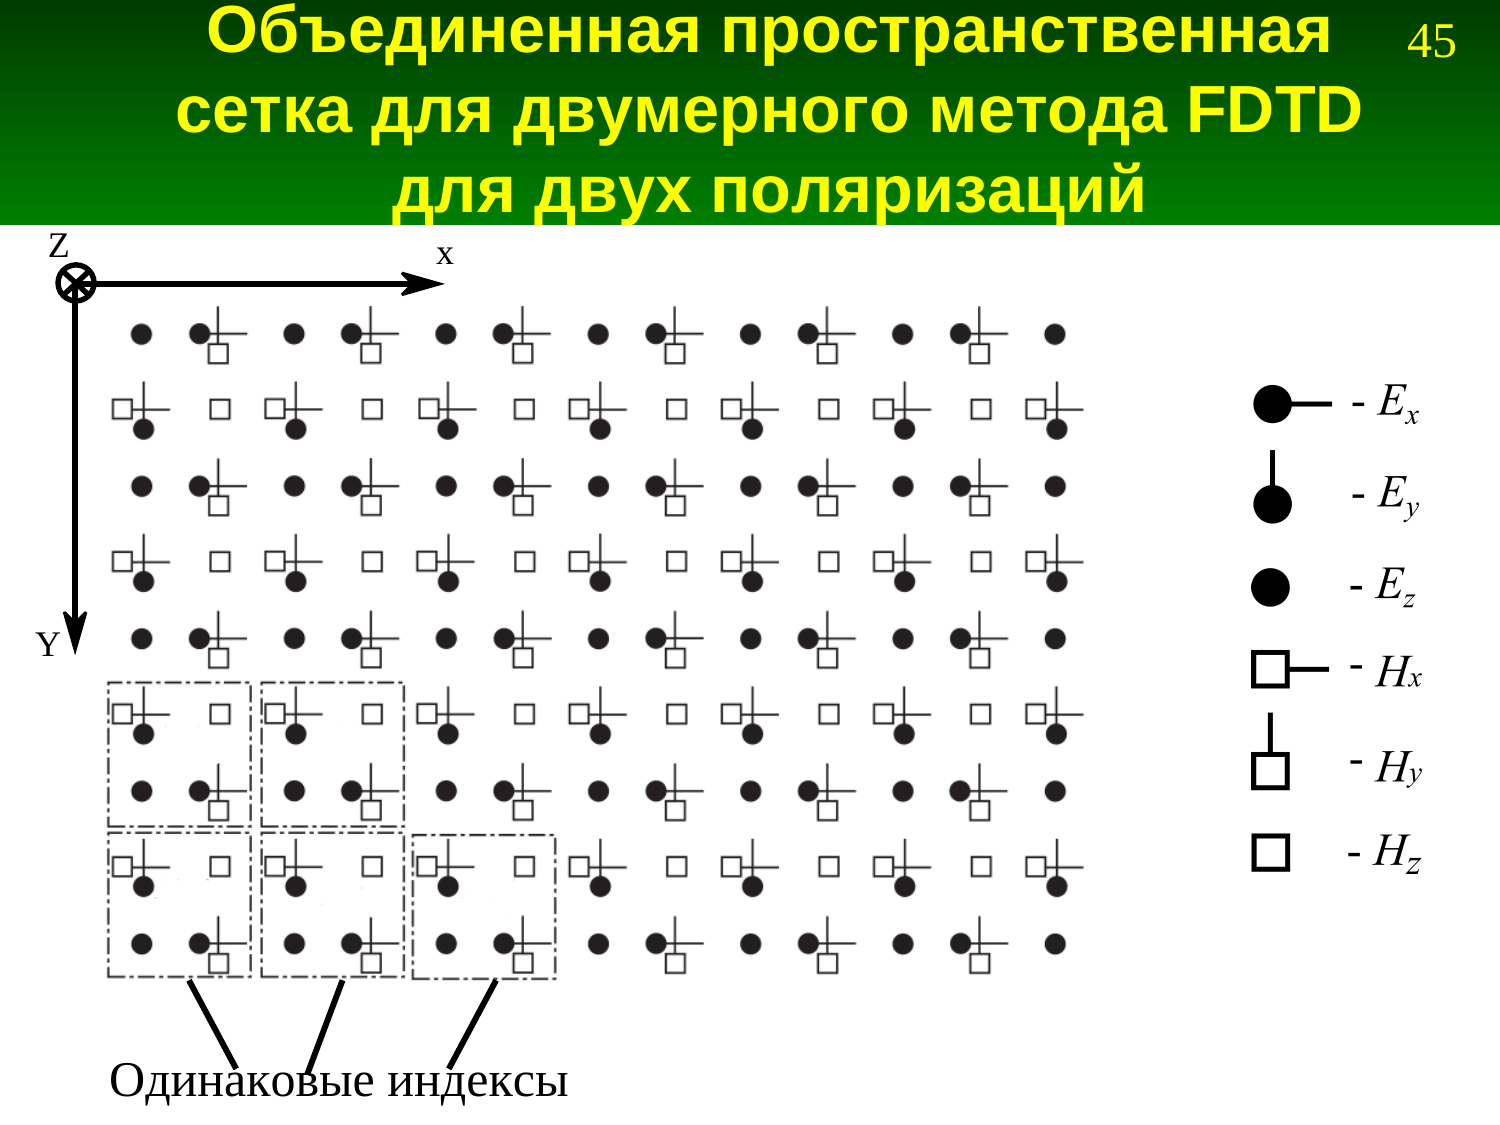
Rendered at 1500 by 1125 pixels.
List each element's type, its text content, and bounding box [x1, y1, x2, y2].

title Объединенная пространственная сетка для двумерного метода FDTD для двух поляризаций [100, 0, 1441, 234]
text_box Одинаковые индексы [94, 1039, 584, 1115]
picture [35, 233, 1111, 1012]
picture [1251, 371, 1459, 875]
